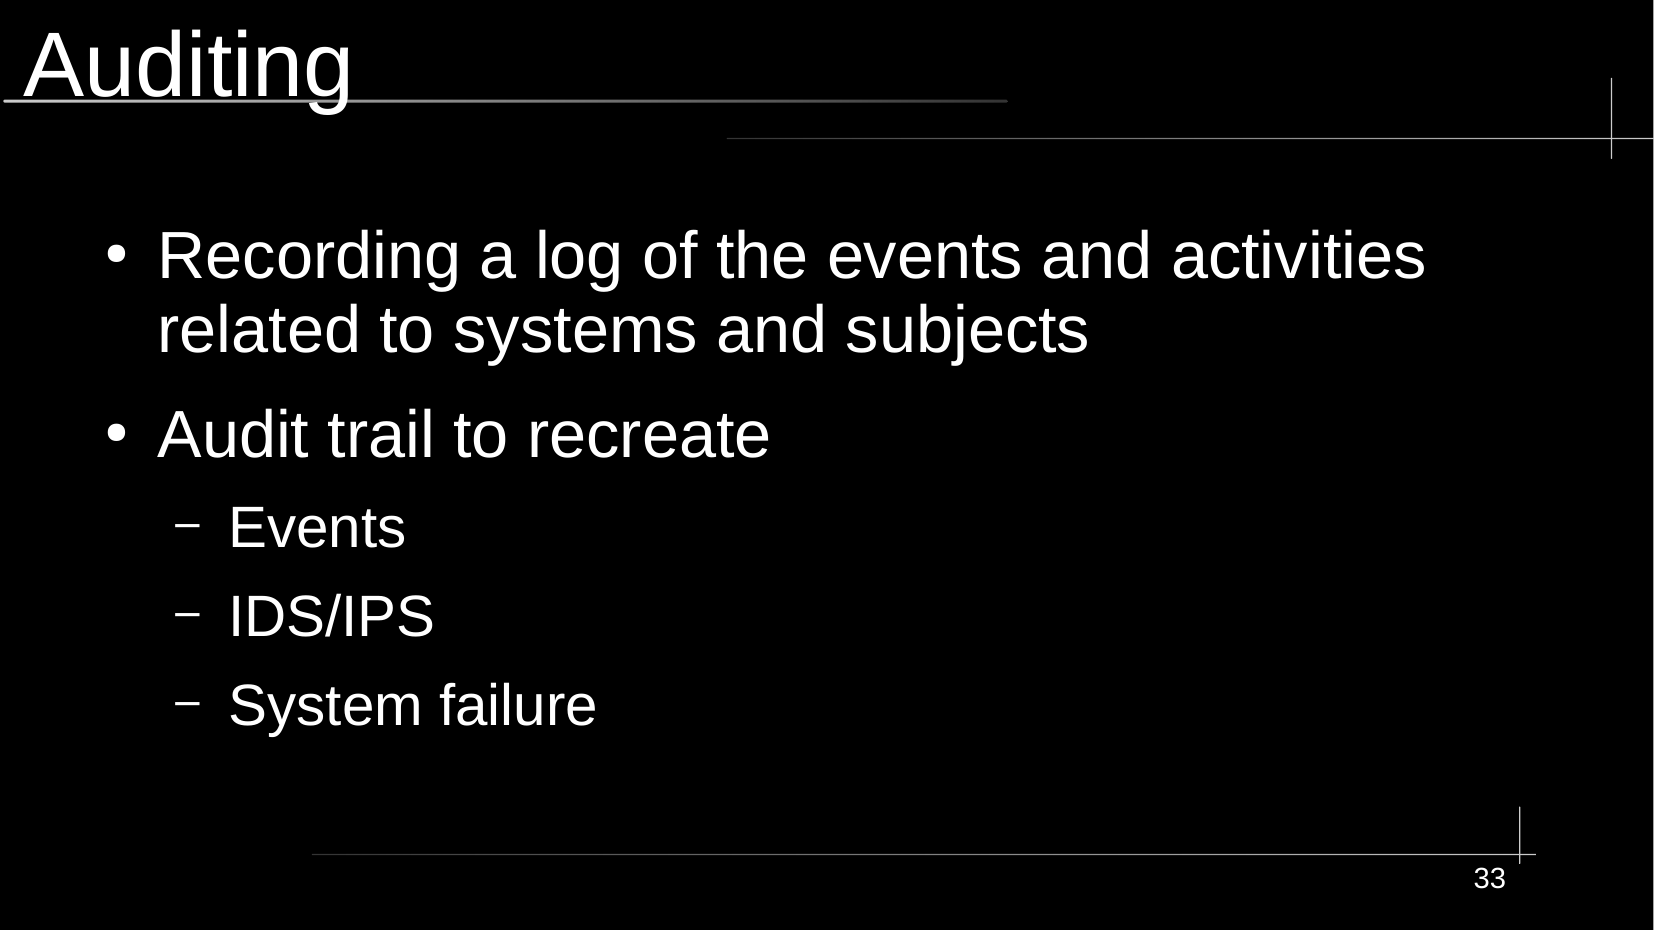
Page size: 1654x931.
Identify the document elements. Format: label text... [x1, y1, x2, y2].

title Auditing [23, 11, 1589, 119]
list Recording a log of the events and activities related to systems and subjects Audit trail to recreate Events IDS/IPS System failure [86, 217, 1576, 901]
